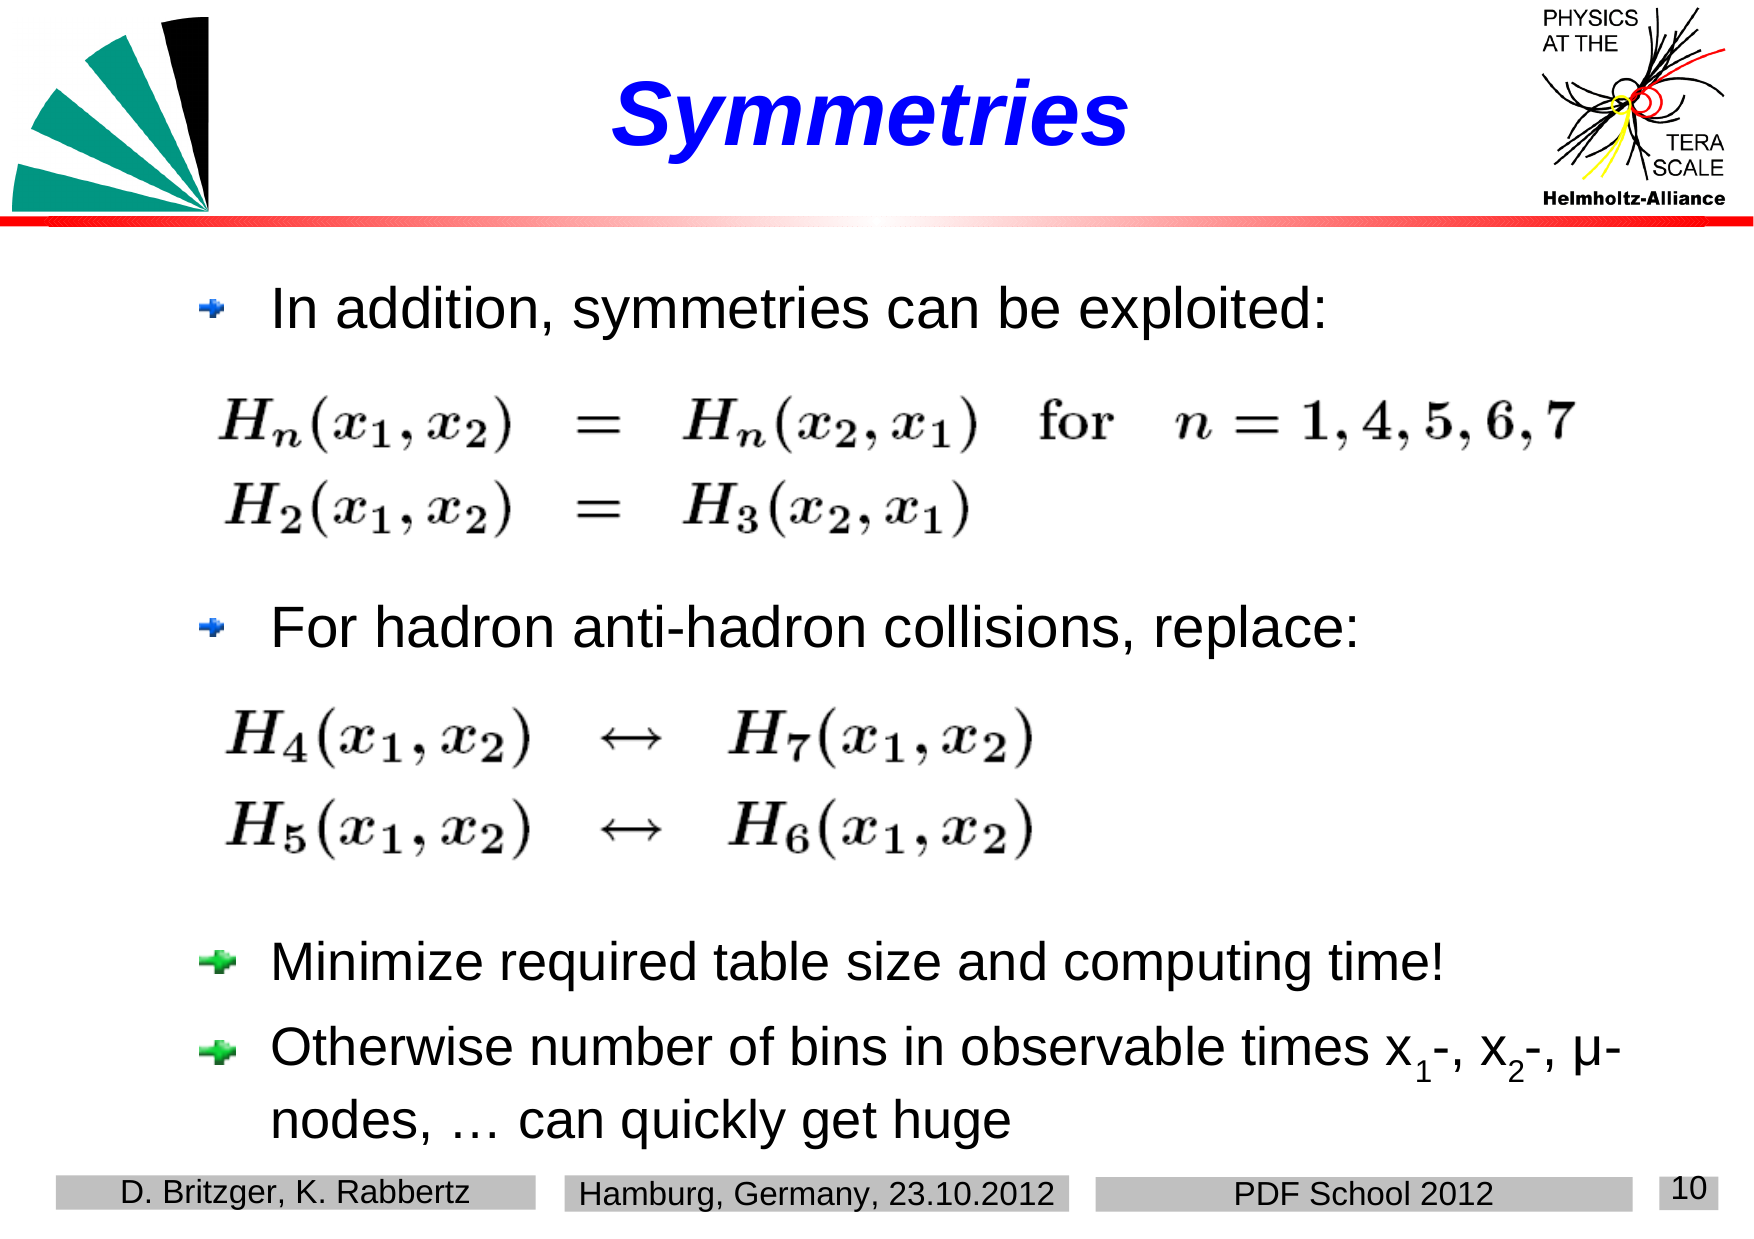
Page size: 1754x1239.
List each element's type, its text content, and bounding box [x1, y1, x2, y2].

list In addition, symmetries can be exploited: [140, 276, 1638, 366]
list For hadron anti-hadron collisions, replace: [140, 595, 1638, 685]
list Minimize required table size and computing time! Otherwise number of bins in observable times x1-, x2-, μ-nodes, … can quickly get huge [140, 931, 1639, 1151]
picture [1524, 0, 1742, 216]
picture [213, 690, 1051, 877]
title Symmetries [210, 21, 1533, 206]
picture [12, 17, 209, 214]
picture [208, 381, 1588, 553]
